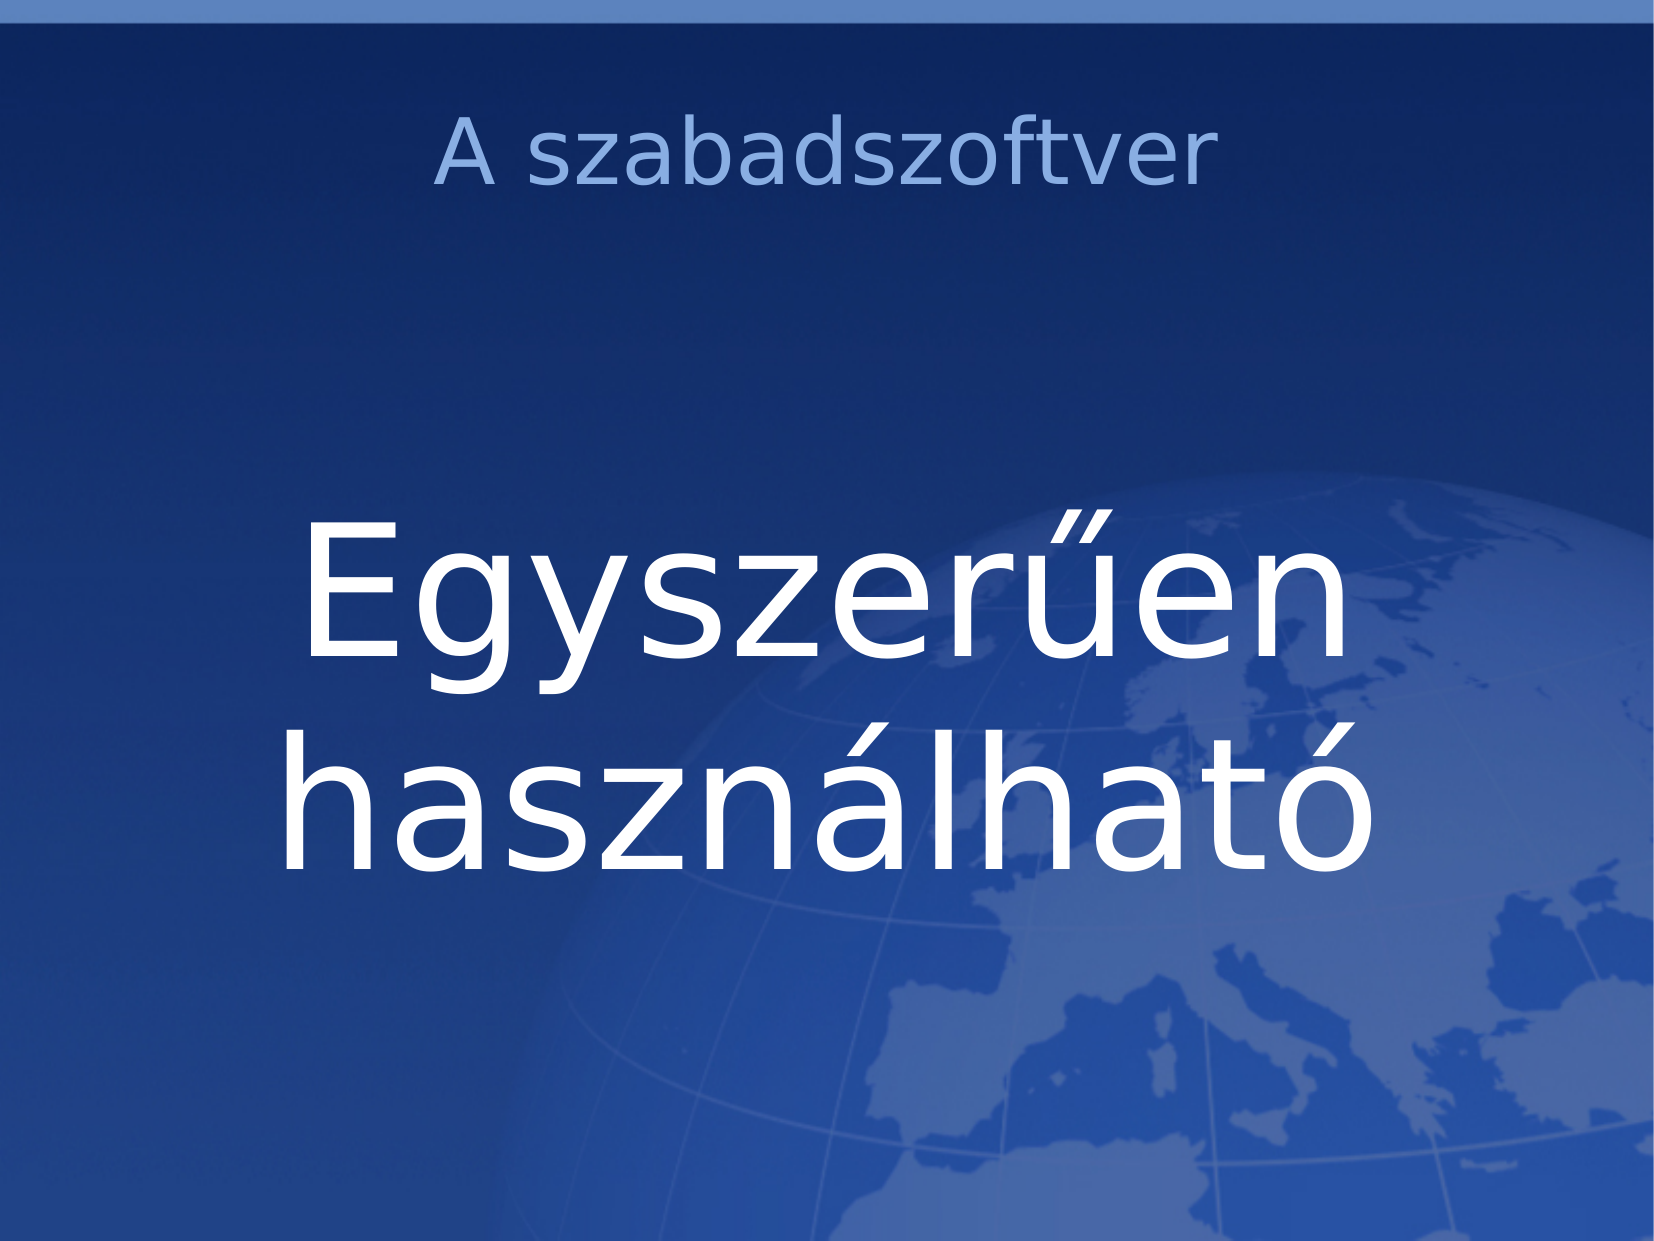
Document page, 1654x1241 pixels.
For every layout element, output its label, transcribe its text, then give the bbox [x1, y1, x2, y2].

subtitle Egyszerűen használható [82, 297, 1571, 1102]
title A szabadszoftver [82, 49, 1571, 257]
picture [0, 0, 1654, 1241]
